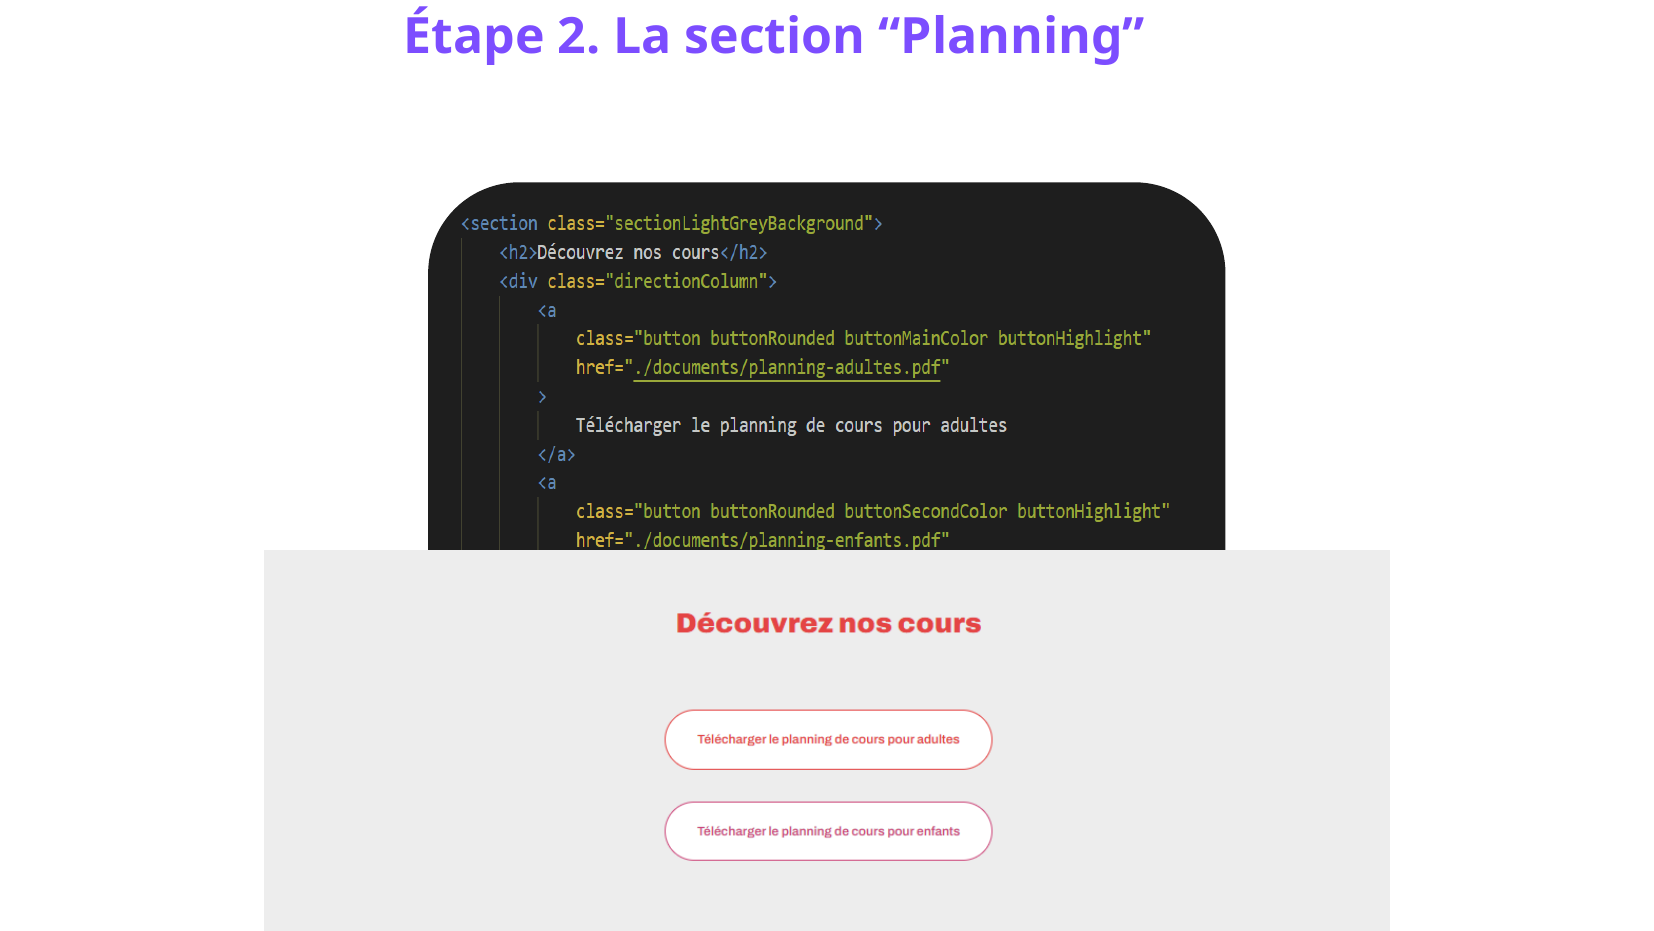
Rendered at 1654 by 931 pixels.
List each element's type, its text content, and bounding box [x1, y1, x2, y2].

picture [264, 550, 1390, 931]
text_box [428, 182, 1226, 550]
title Étape 2. La section “Planning” [403, 0, 1251, 71]
